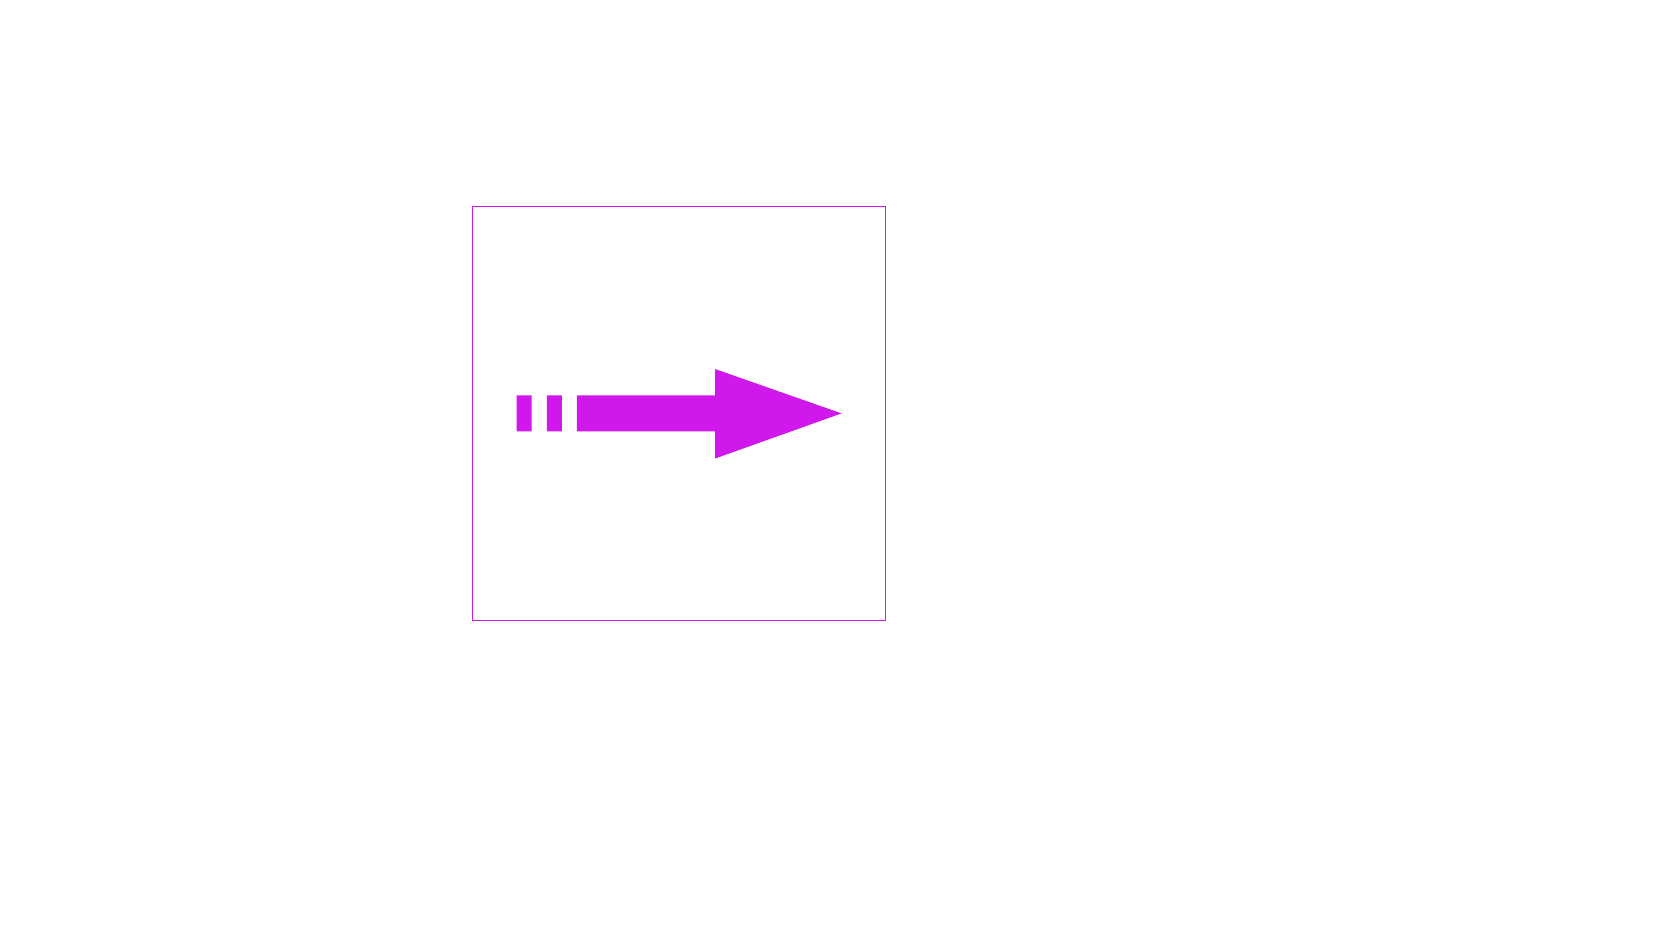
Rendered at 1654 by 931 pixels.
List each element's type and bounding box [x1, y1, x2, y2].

text_box [472, 206, 886, 621]
